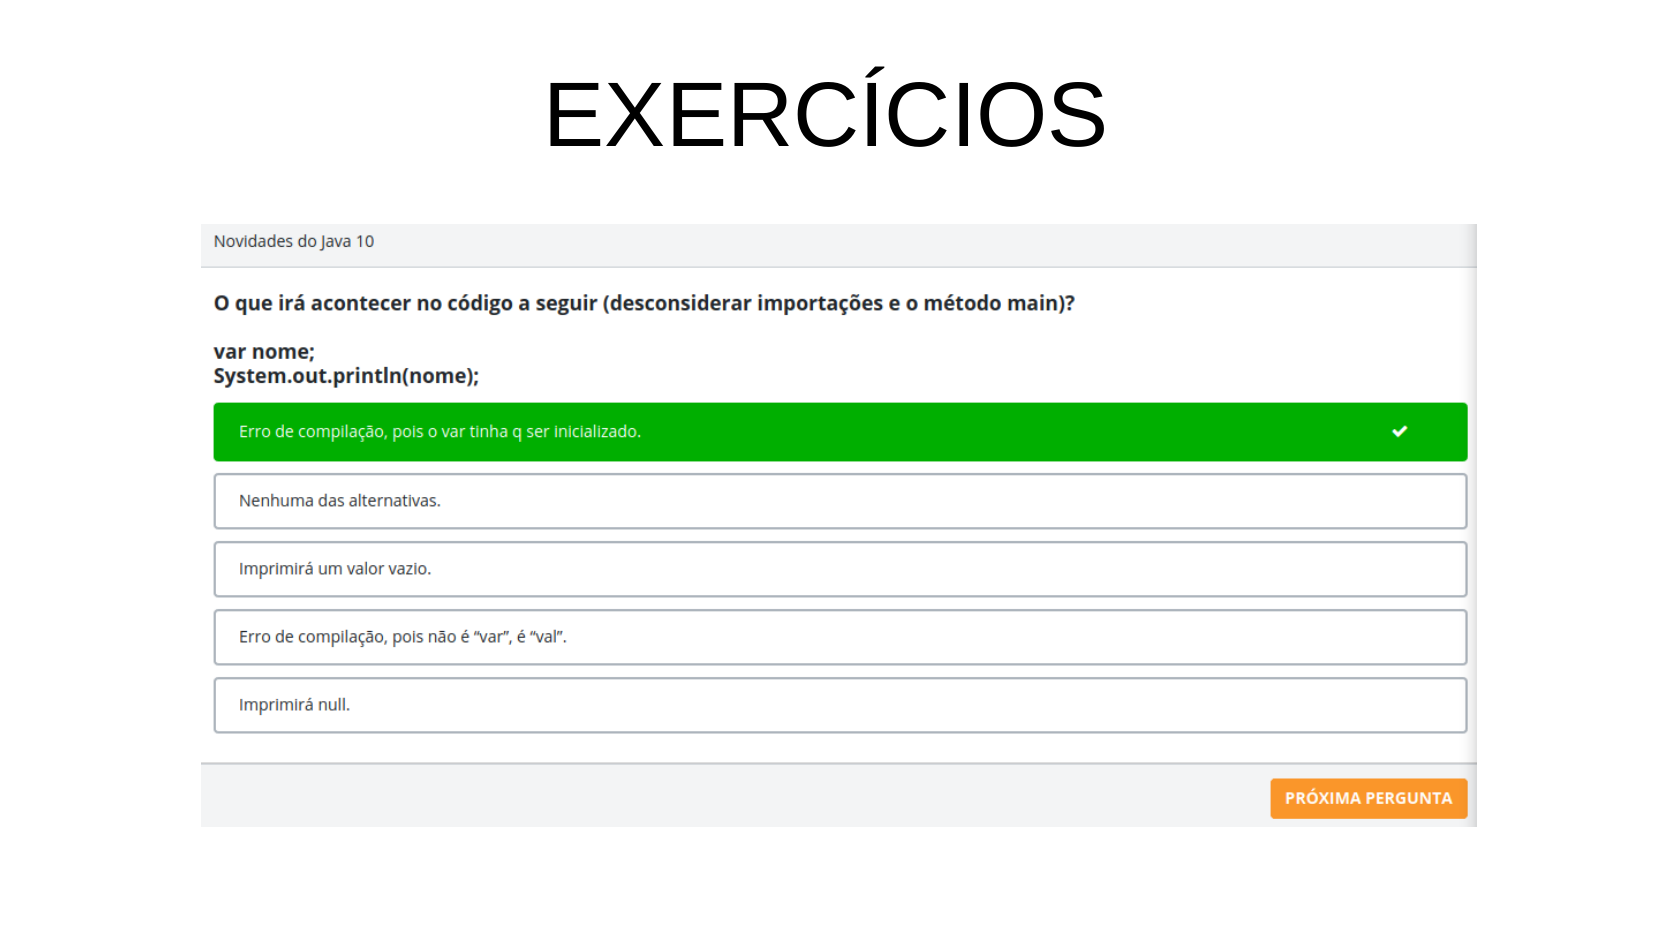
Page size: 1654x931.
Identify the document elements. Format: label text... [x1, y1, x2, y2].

title EXERCÍCIOS [82, 37, 1571, 193]
picture [201, 224, 1477, 827]
